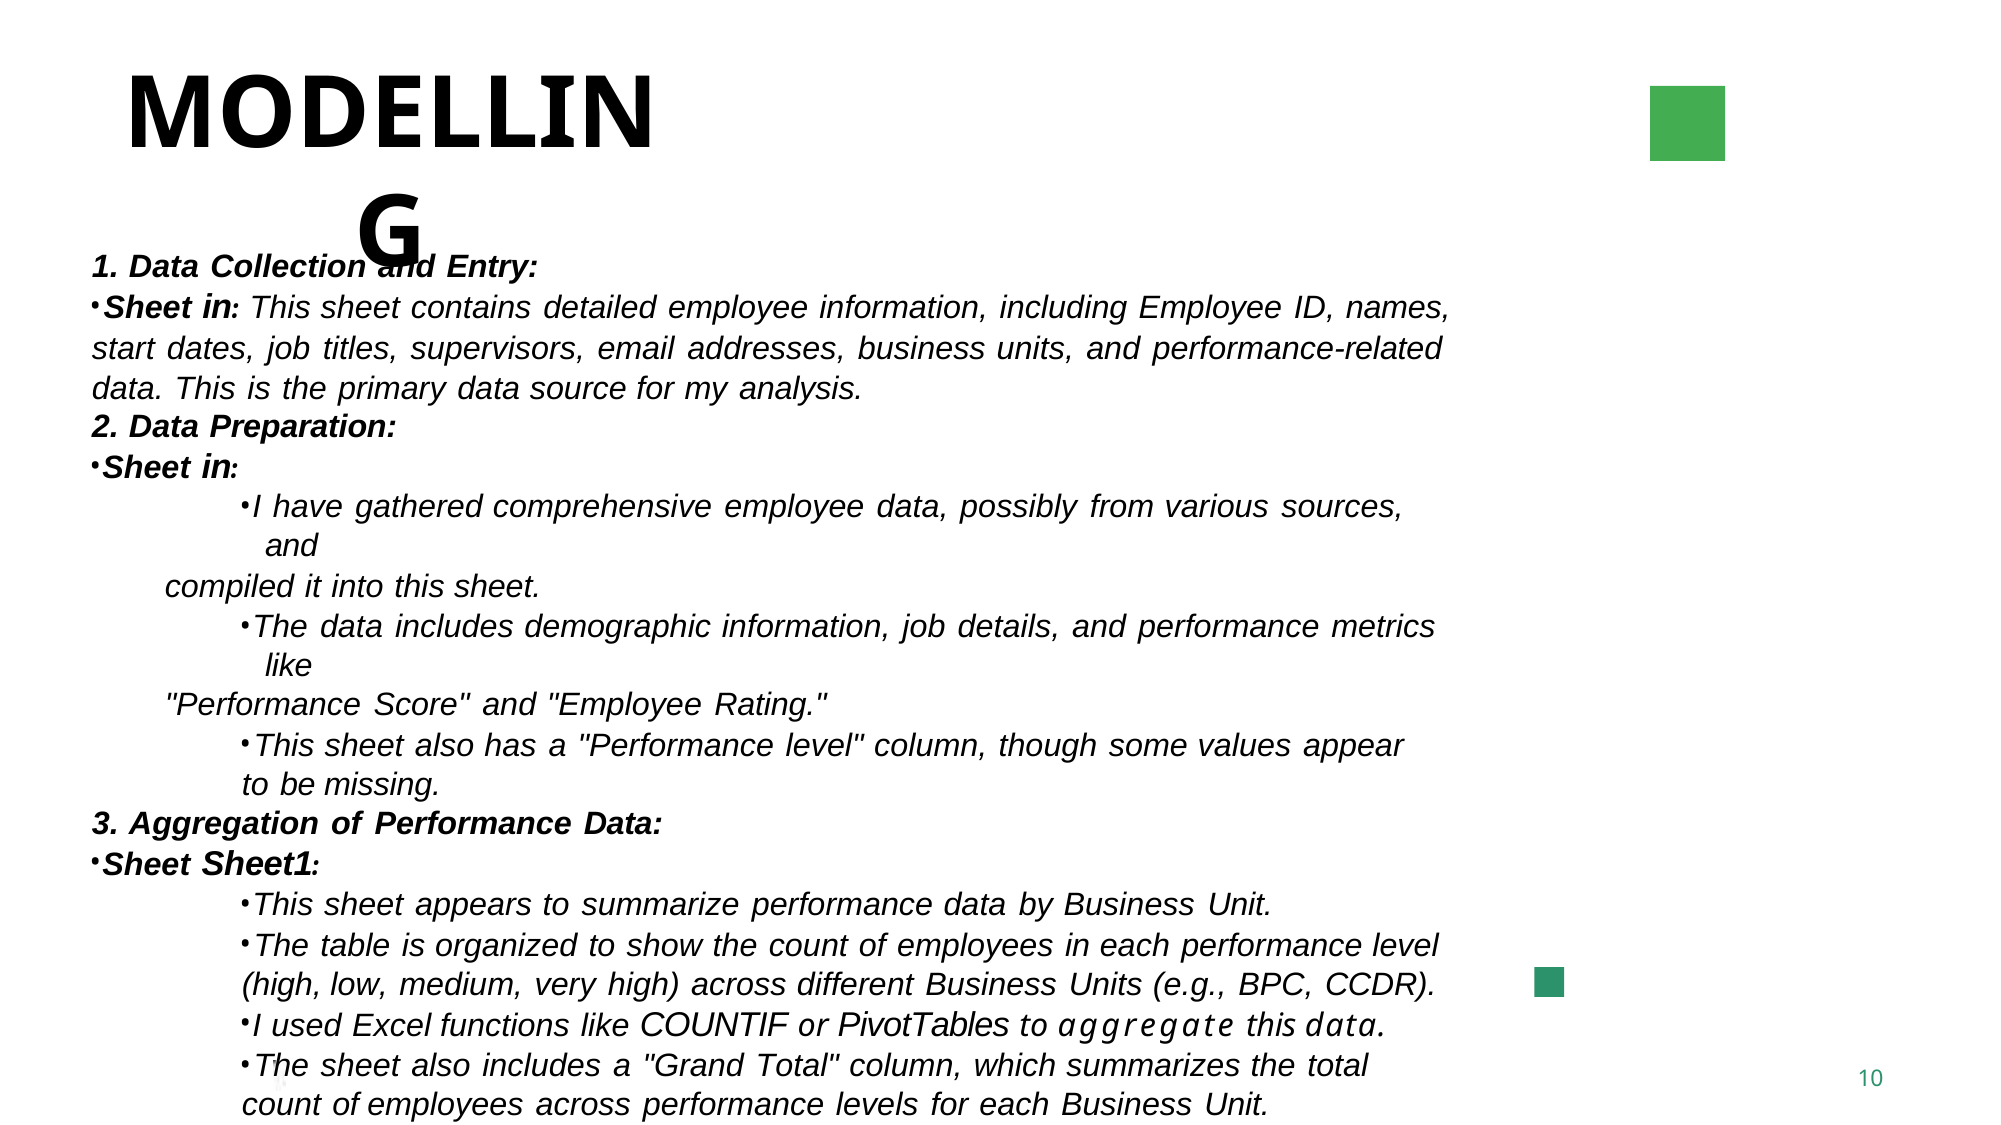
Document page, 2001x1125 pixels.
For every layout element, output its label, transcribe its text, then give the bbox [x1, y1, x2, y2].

text_box Data Collection and Entry: Sheet in: This sheet contains detailed employee information, including Employee ID, names, start dates, job titles, supervisors, email addresses, business units, and performance-related data. This is the primary data source for my analysis. Data Preparation: Sheet in: I have gathered comprehensive employee data, possibly from various sources, and compiled it into this sheet. The data includes demographic information, job details, and performance metrics like "Performance Score" and "Employee Rating." This sheet also has a "Performance level" column, though some values appear to be missing. Aggregation of Performance Data: Sheet Sheet1: This sheet appears to summarize performance data by Business Unit. The table is organized to show the count of employees in each performance level (high, low, medium, very high) across different Business Units (e.g., BPC, CCDR). I used Excel functions like COUNTIF or PivotTables to aggregate this data. The sheet also includes a "Grand Total" column, which summarizes the total count of employees across performance levels for each Business Unit. [87, 243, 1466, 1048]
title MODELLING [121, 44, 664, 170]
text_box [1650, 85, 1726, 161]
text_box [1534, 967, 1565, 997]
picture [273, 1060, 286, 1091]
slide_number 10 [1851, 1062, 1891, 1094]
